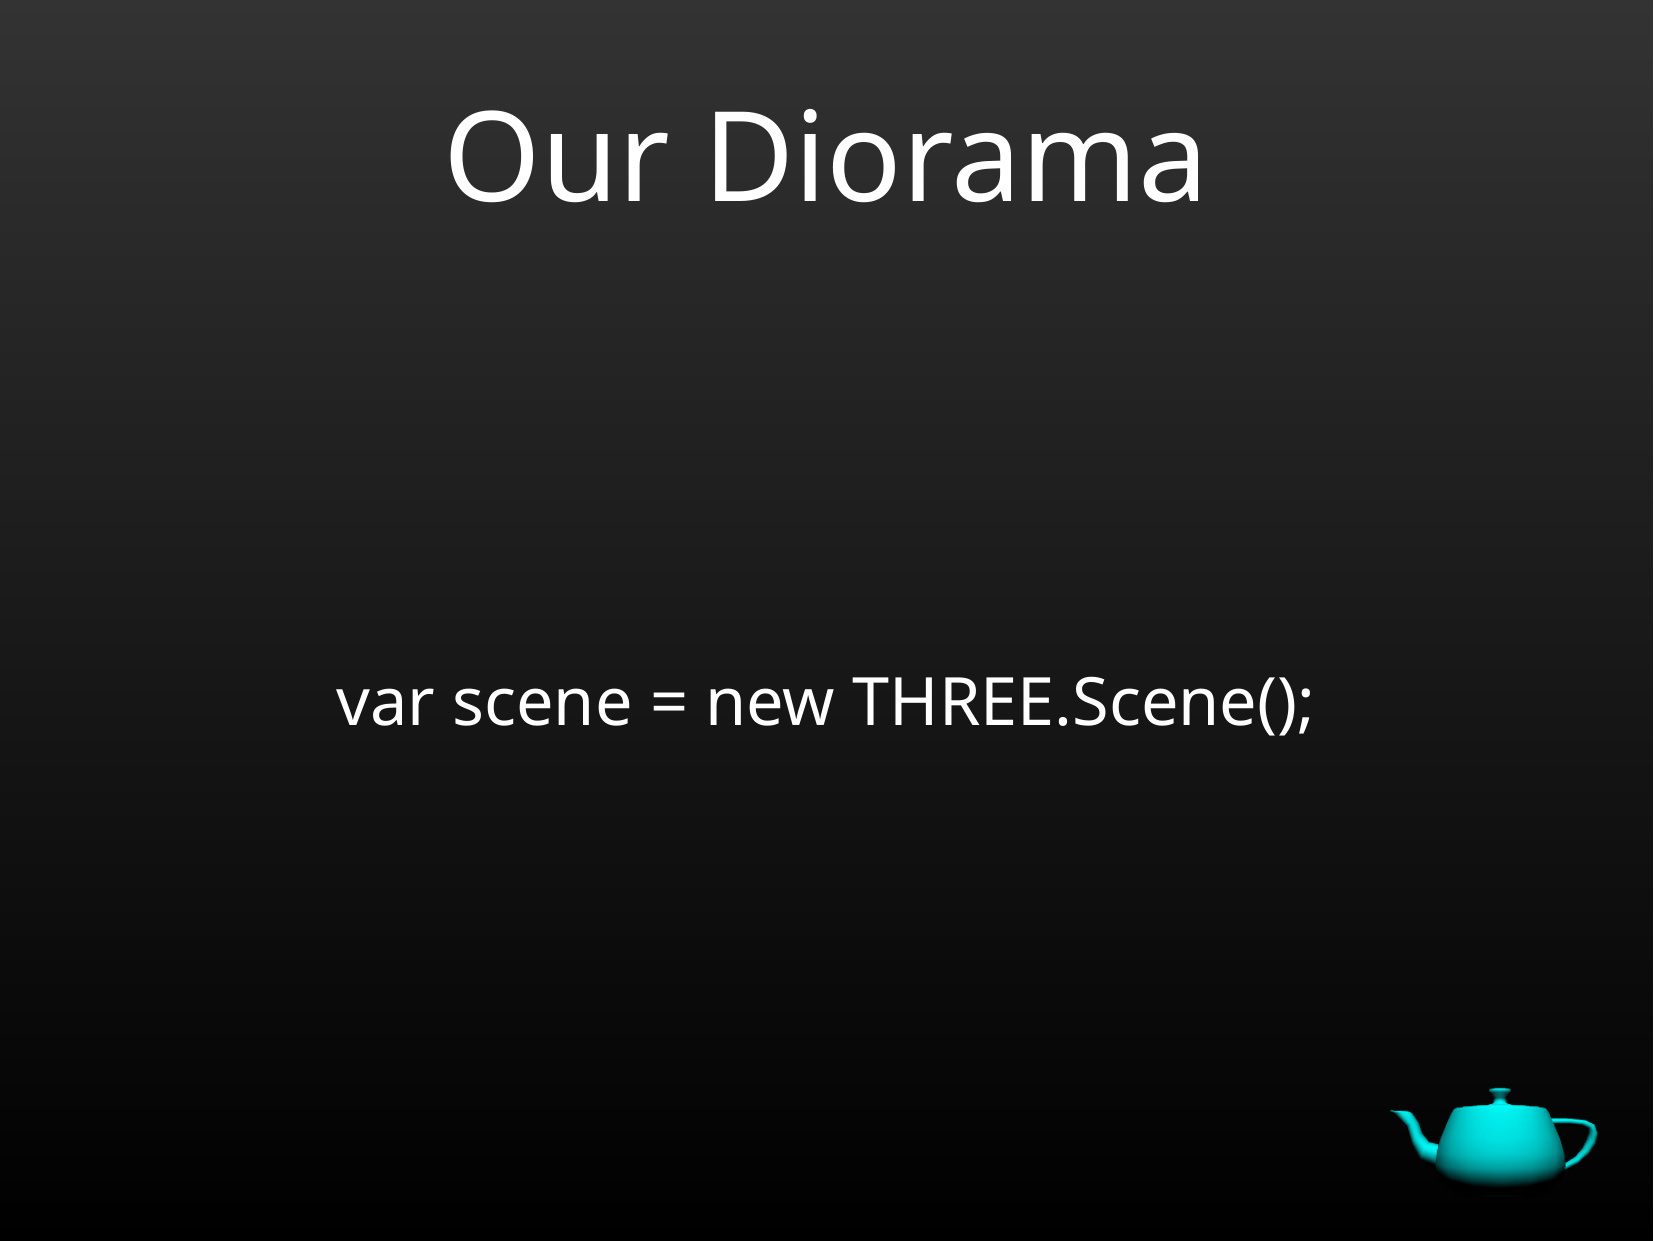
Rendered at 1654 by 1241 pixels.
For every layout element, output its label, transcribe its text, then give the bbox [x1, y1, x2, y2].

picture [1387, 1085, 1600, 1201]
title Our Diorama [82, 56, 1571, 250]
subtitle var scene = new THREE.Scene(); [82, 290, 1571, 1109]
